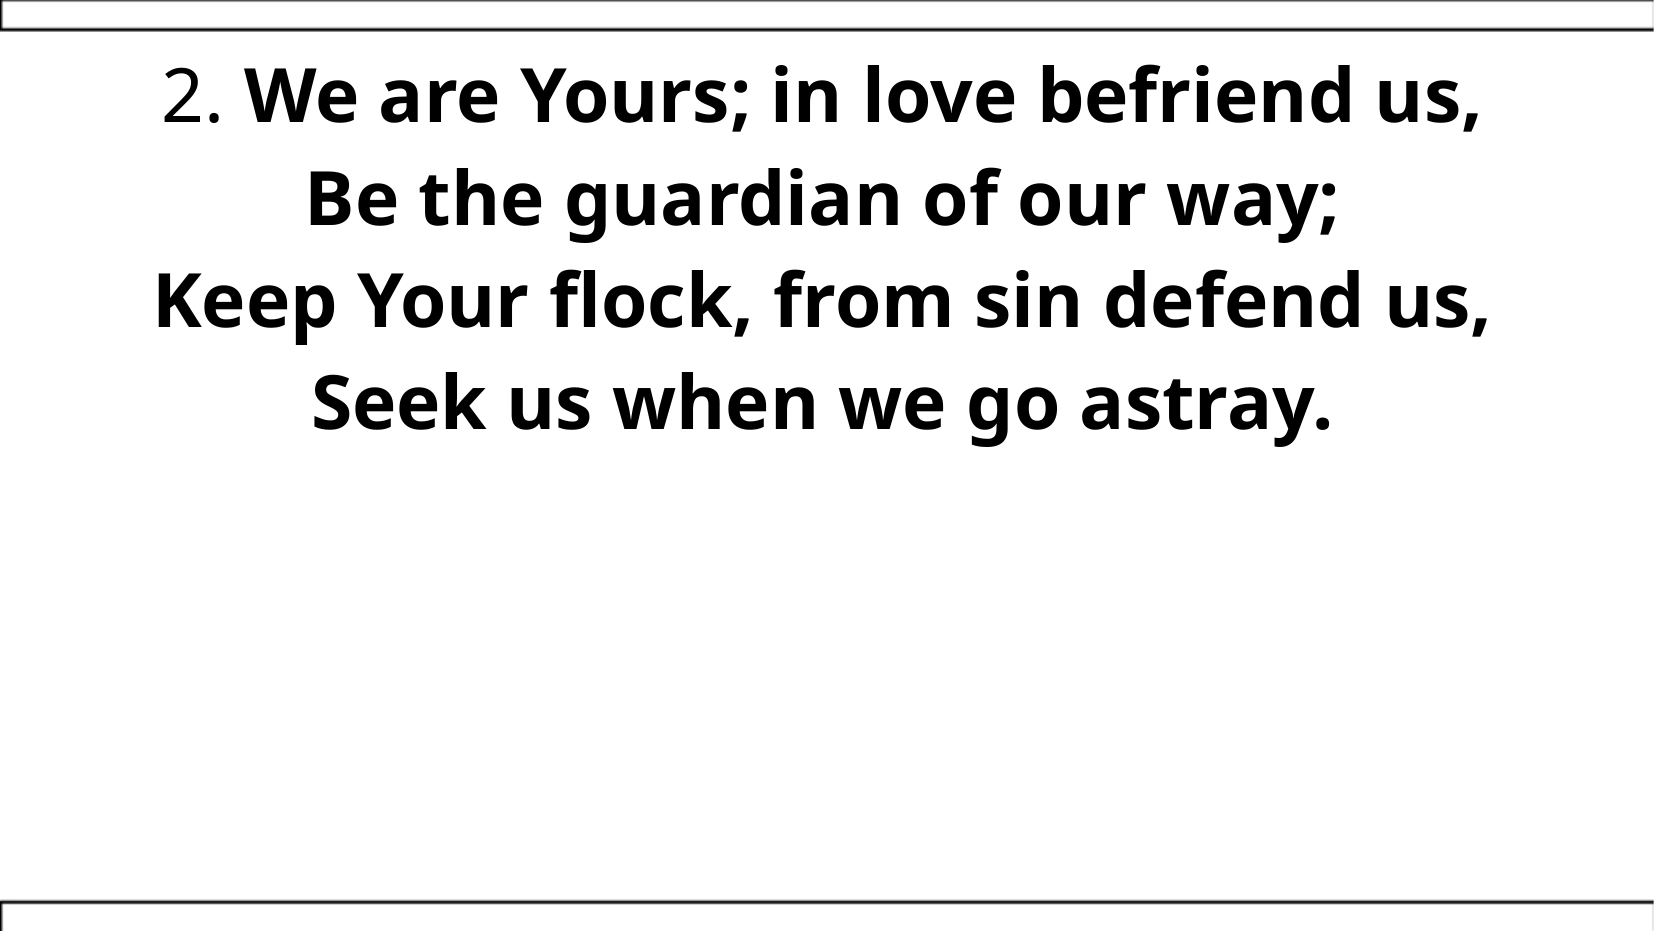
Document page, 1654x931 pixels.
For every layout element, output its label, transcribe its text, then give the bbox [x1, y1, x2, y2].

text_box 2. We are Yours; in love befriend us, Be the guardian of our way; Keep Your flock, from sin defend us, Seek us when we go astray. [95, 35, 1551, 450]
picture [0, 0, 1654, 931]
